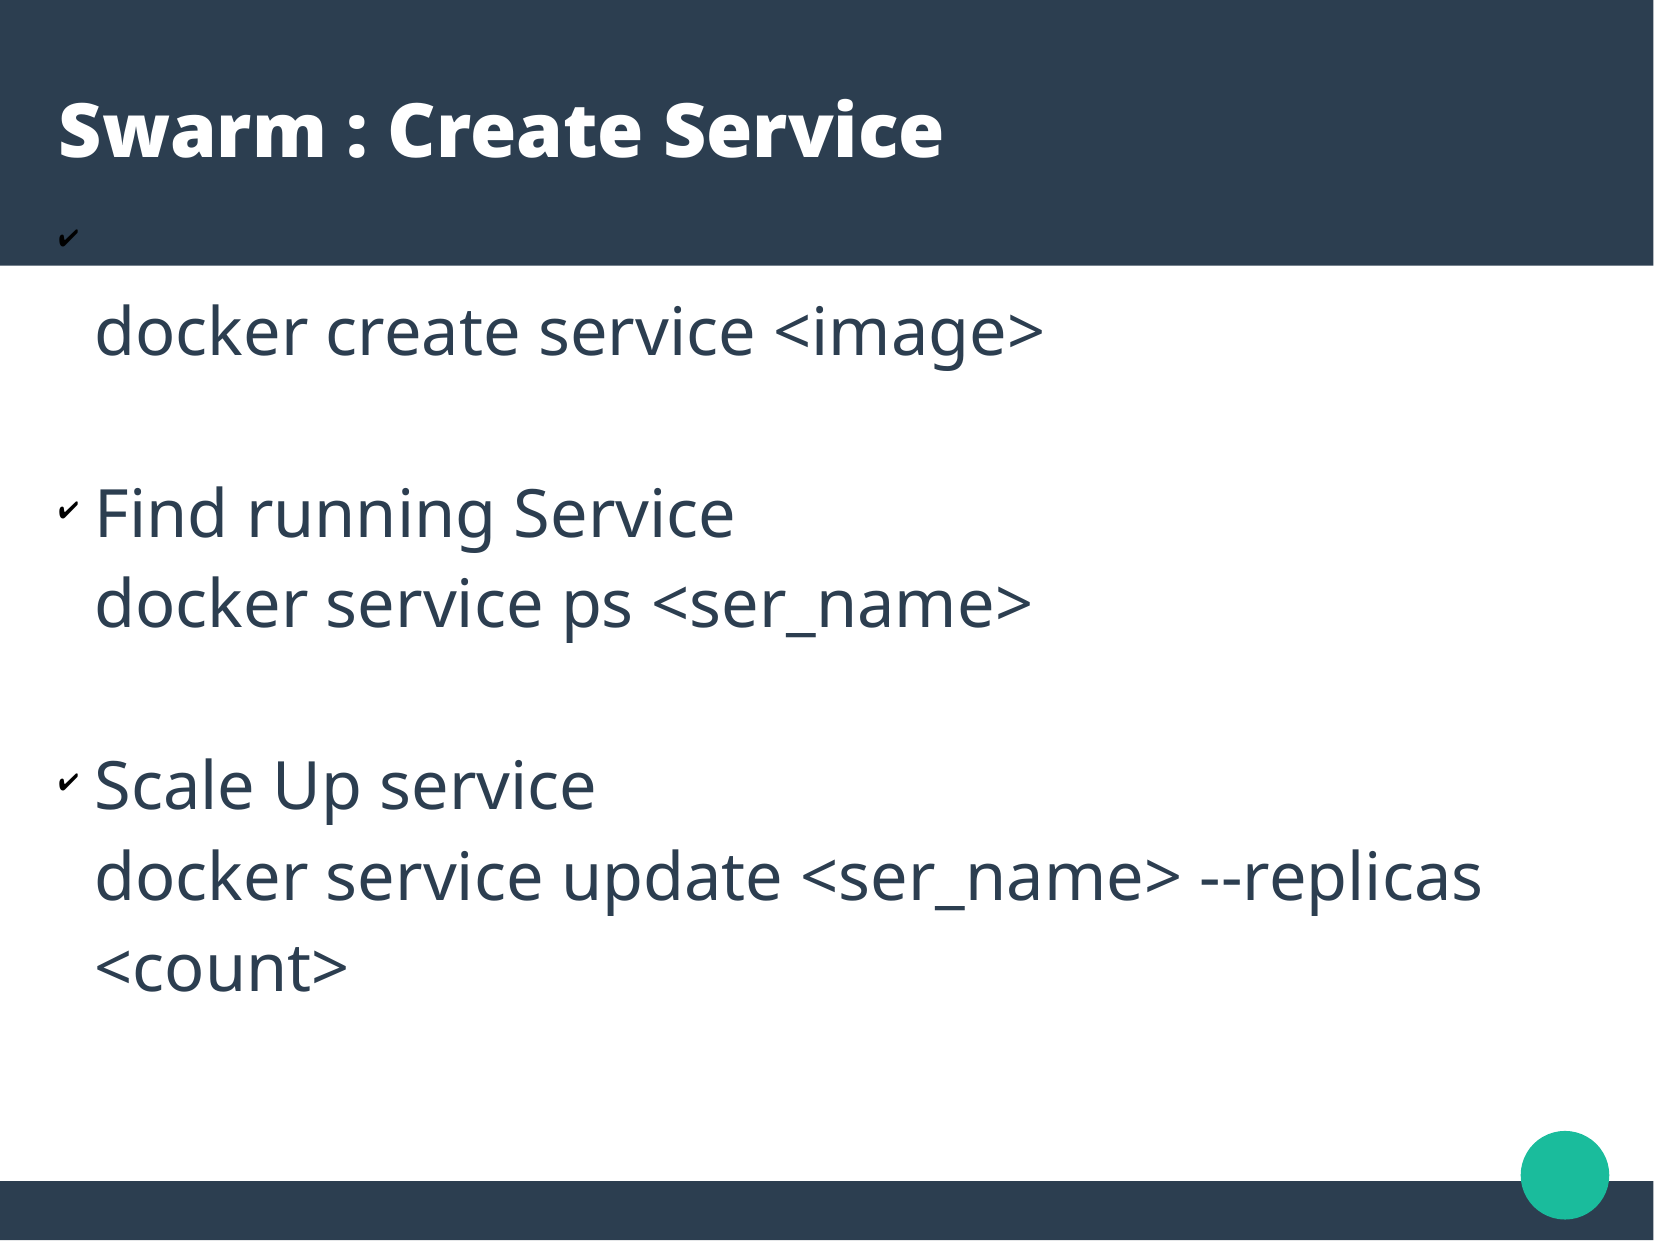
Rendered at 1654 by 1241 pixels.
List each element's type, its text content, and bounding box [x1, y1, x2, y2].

title Swarm : Create Service [59, 49, 1595, 207]
subtitle Create new Service in SWARM docker create service <image> Find running Service docker service ps <ser_name> Scale Up service docker service update <ser_name> --replicas <count> [59, 271, 1595, 1205]
